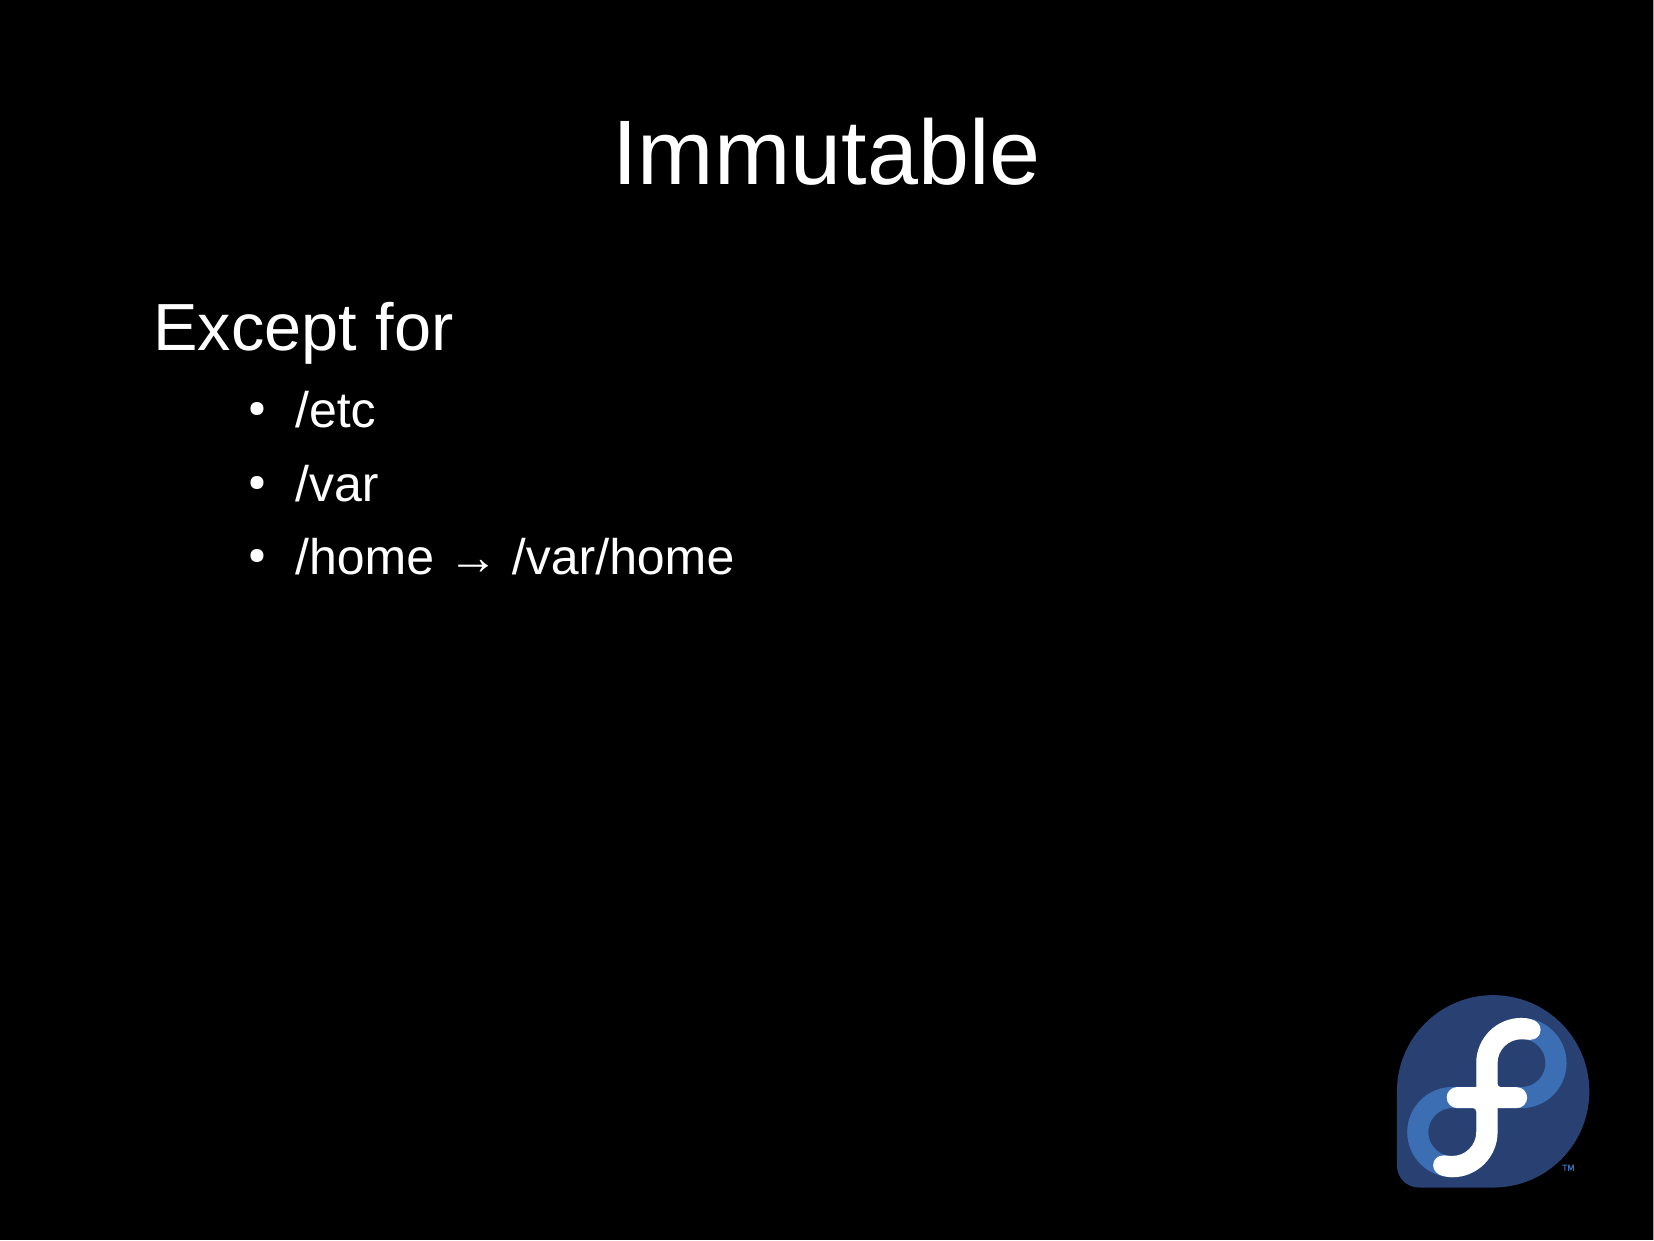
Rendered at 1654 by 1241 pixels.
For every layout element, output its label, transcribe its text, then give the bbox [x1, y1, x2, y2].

title Immutable [82, 49, 1571, 257]
list Except for /etc /var /home → /var/home [82, 290, 1571, 1010]
picture [1396, 994, 1591, 1189]
